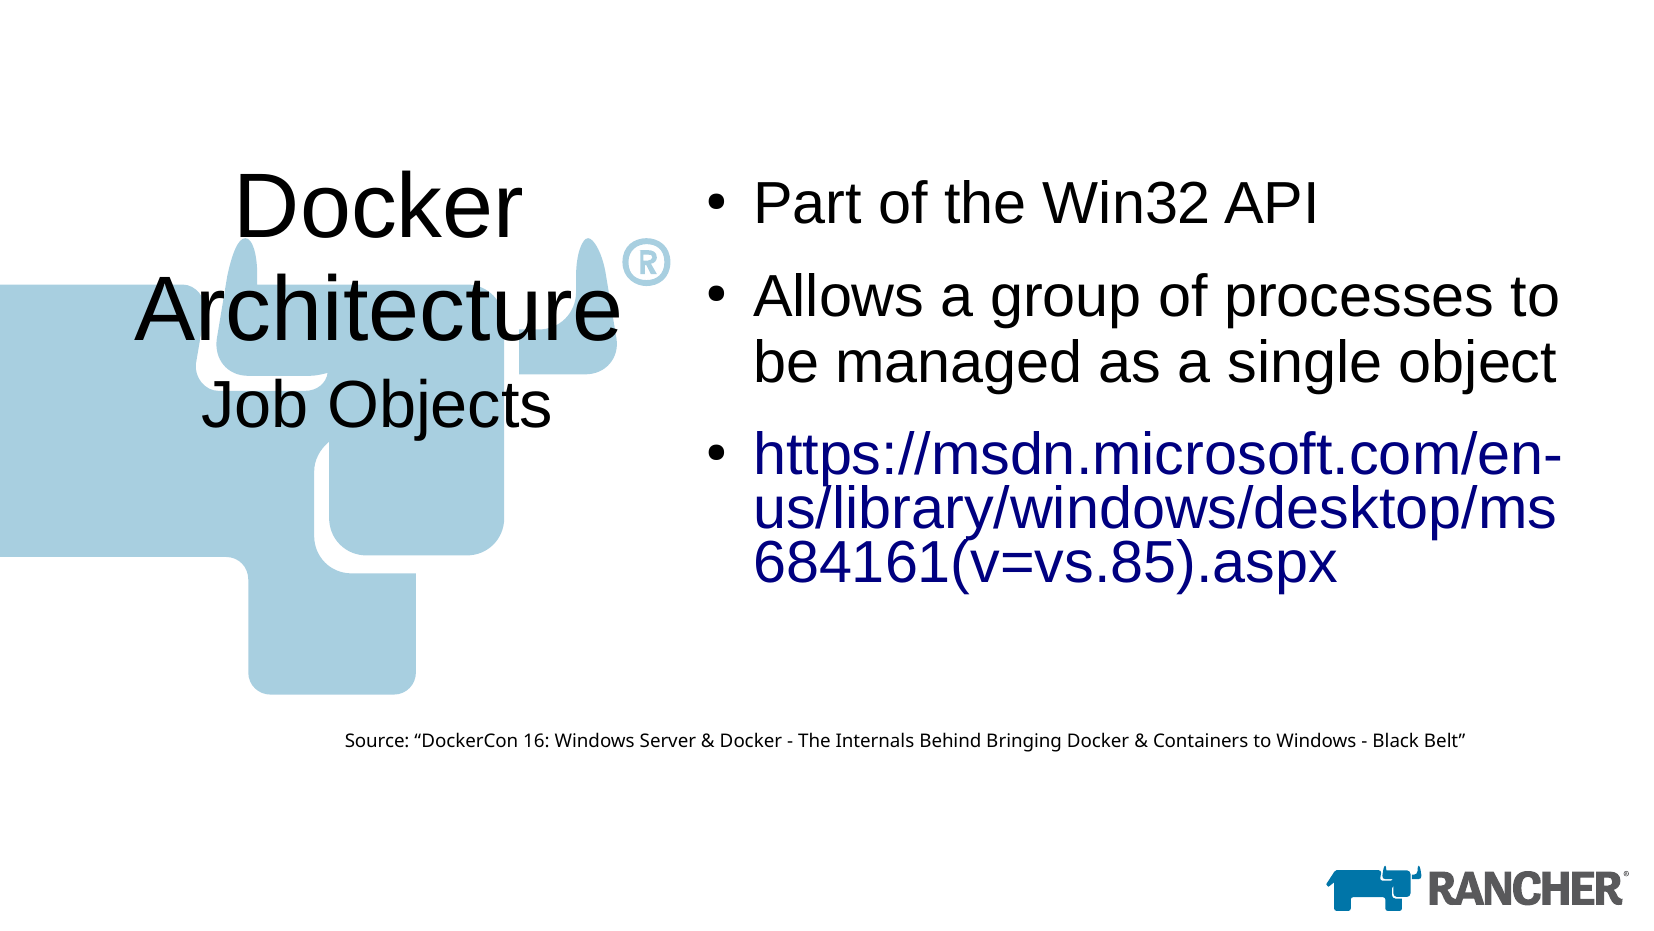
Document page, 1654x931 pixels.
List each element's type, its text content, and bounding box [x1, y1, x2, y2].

list Part of the Win32 API Allows a group of processes to be managed as a single object https://msdn.microsoft.com/en-us/library/windows/desktop/ms684161(v=vs.85).aspx [690, 169, 1572, 545]
text_box Source: “DockerCon 16: Windows Server & Docker - The Internals Behind Bringing Docker & Containers to Windows - Black Belt” [330, 720, 1569, 757]
text_box Job Objects [81, 367, 674, 673]
title Docker Architecture [83, 154, 676, 371]
